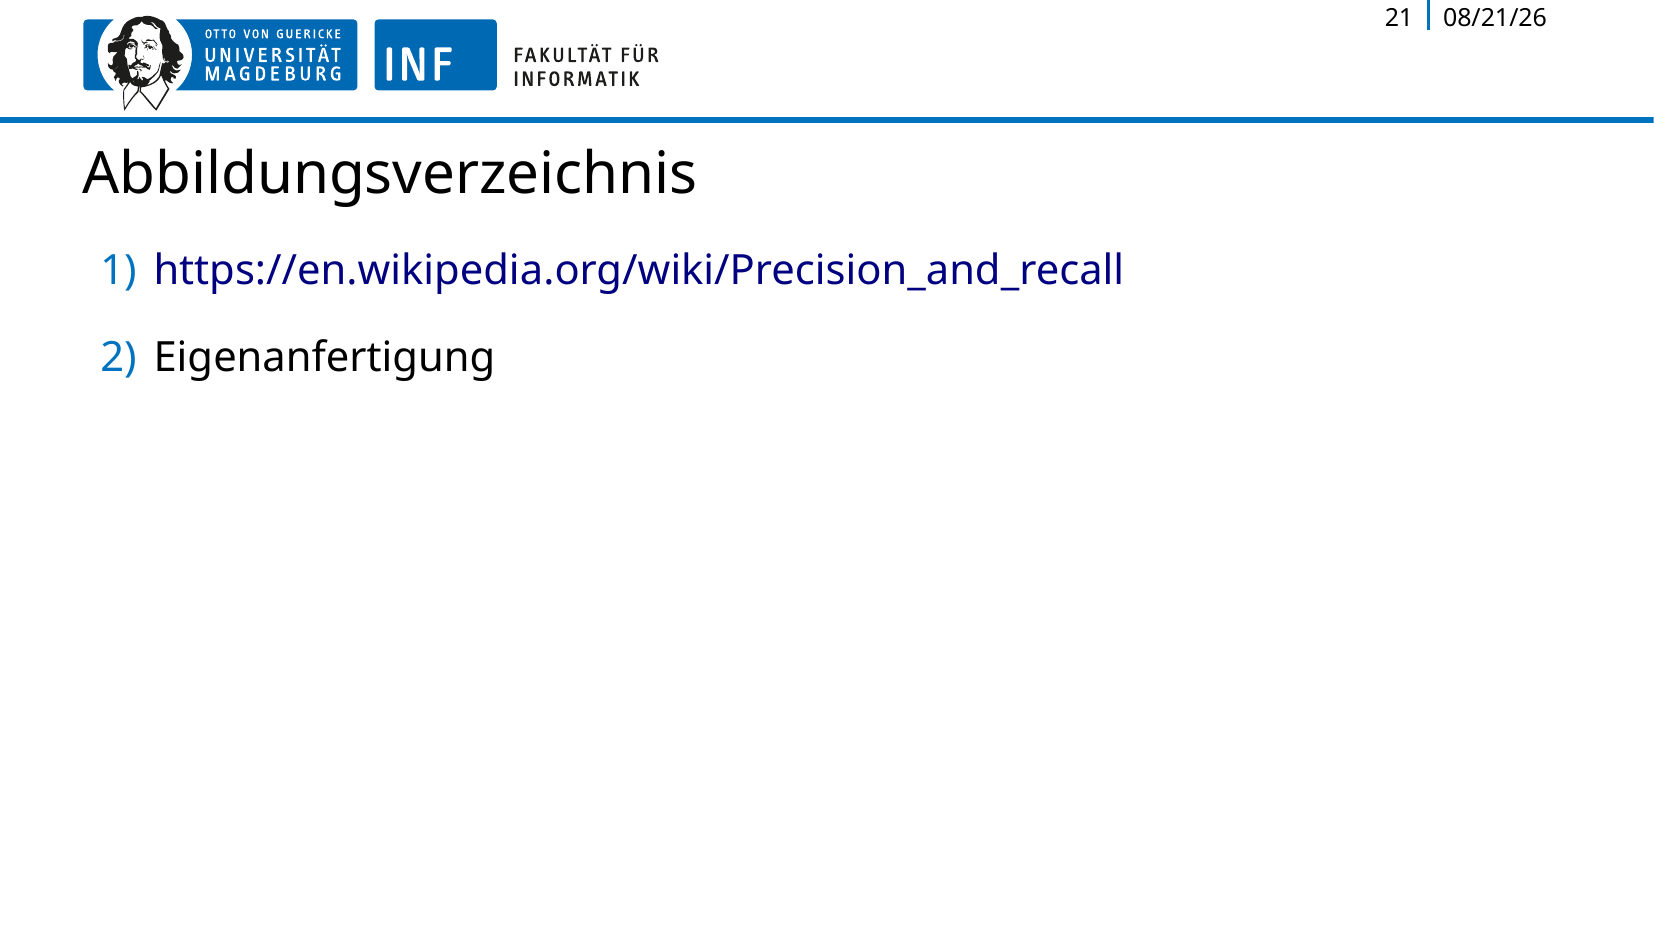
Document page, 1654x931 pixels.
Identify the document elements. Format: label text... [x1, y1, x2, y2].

title Abbildungsverzeichnis [82, 131, 1571, 211]
list https://en.wikipedia.org/wiki/Precision_and_recall Eigenanfertigung [82, 240, 1571, 916]
